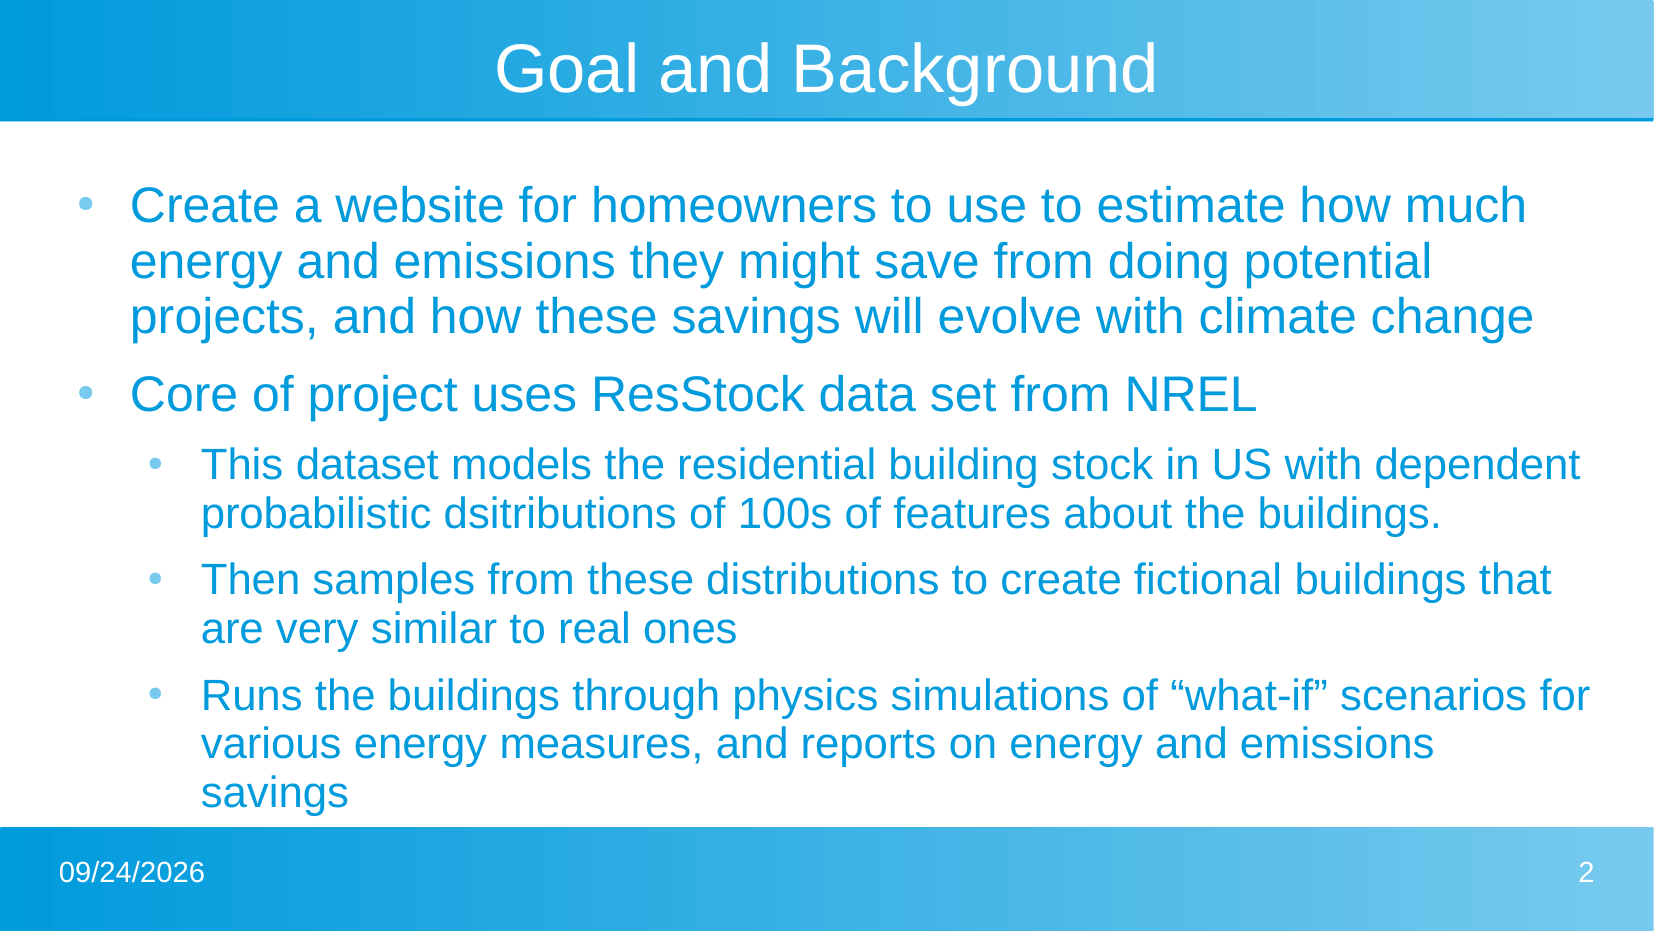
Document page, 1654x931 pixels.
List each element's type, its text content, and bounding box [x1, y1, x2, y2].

title Goal and Background [59, 29, 1595, 108]
list Create a website for homeowners to use to estimate how much energy and emissions they might save from doing potential projects, and how these savings will evolve with climate change Core of project uses ResStock data set from NREL This dataset models the residential building stock in US with dependent probabilistic dsitributions of 100s of features about the buildings. Then samples from these distributions to create fictional buildings that are very similar to real ones Runs the buildings through physics simulations of “what-if” scenarios for various energy measures, and reports on energy and emissions savings [59, 177, 1595, 768]
